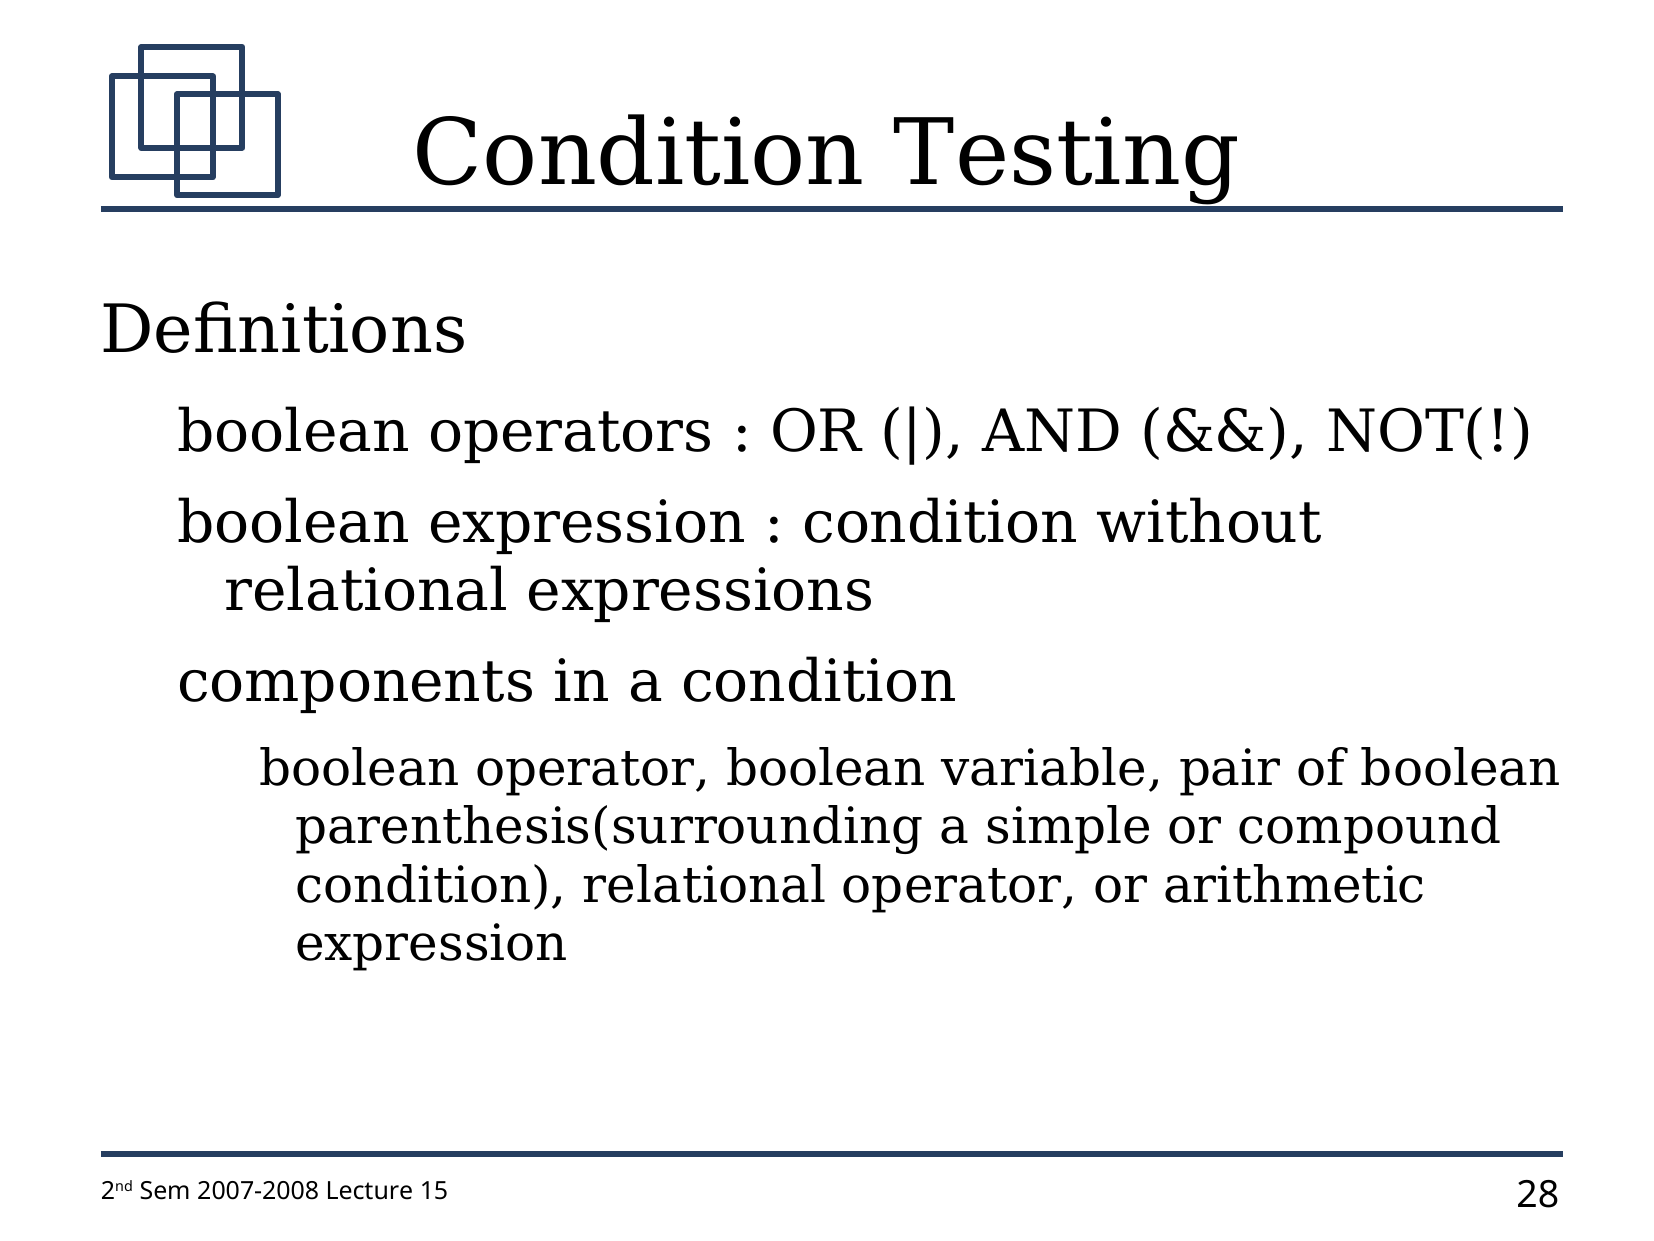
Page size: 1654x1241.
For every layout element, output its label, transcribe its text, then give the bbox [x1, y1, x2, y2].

list Definitions boolean operators : OR (|), AND (&&), NOT(!) boolean expression : condition without relational expressions components in a condition boolean operator, boolean variable, pair of boolean parenthesis(surrounding a simple or compound condition), relational operator, or arithmetic expression [82, 290, 1571, 1109]
title Condition Testing [82, 49, 1571, 257]
